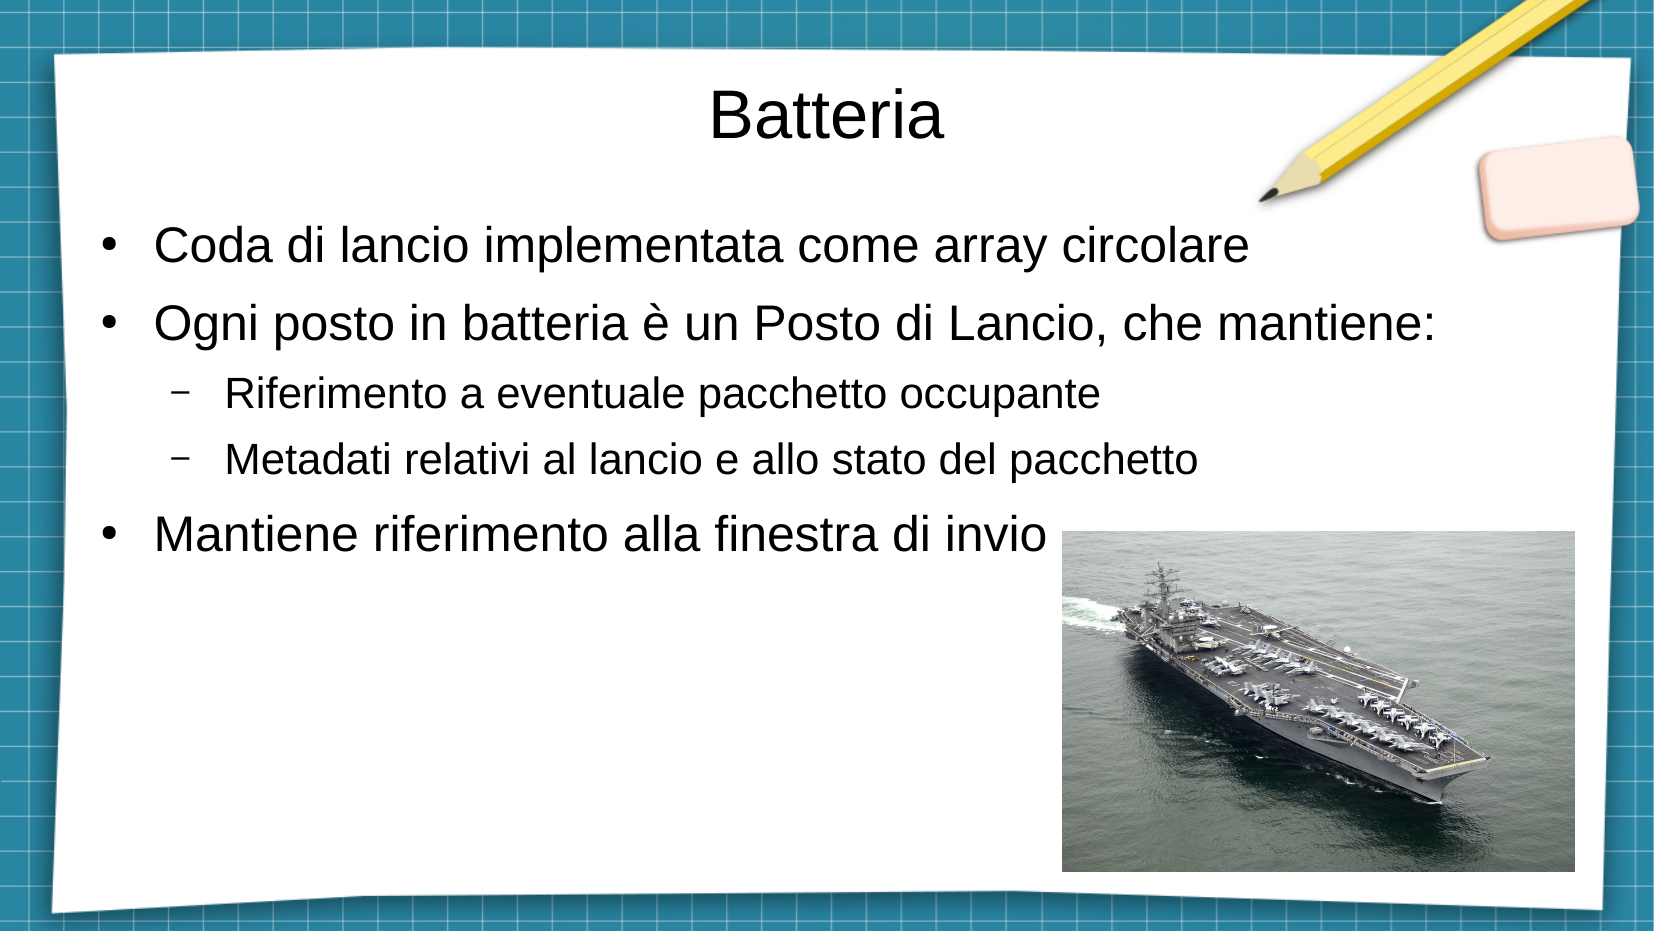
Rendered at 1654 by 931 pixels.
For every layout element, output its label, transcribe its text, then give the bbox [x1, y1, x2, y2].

picture [0, 0, 1654, 931]
list Coda di lancio implementata come array circolare Ogni posto in batteria è un Posto di Lancio, che mantiene: Riferimento a eventuale pacchetto occupante Metadati relativi al lancio e allo stato del pacchetto Mantiene riferimento alla finestra di invio [82, 217, 1571, 758]
title Batteria [82, 37, 1571, 193]
